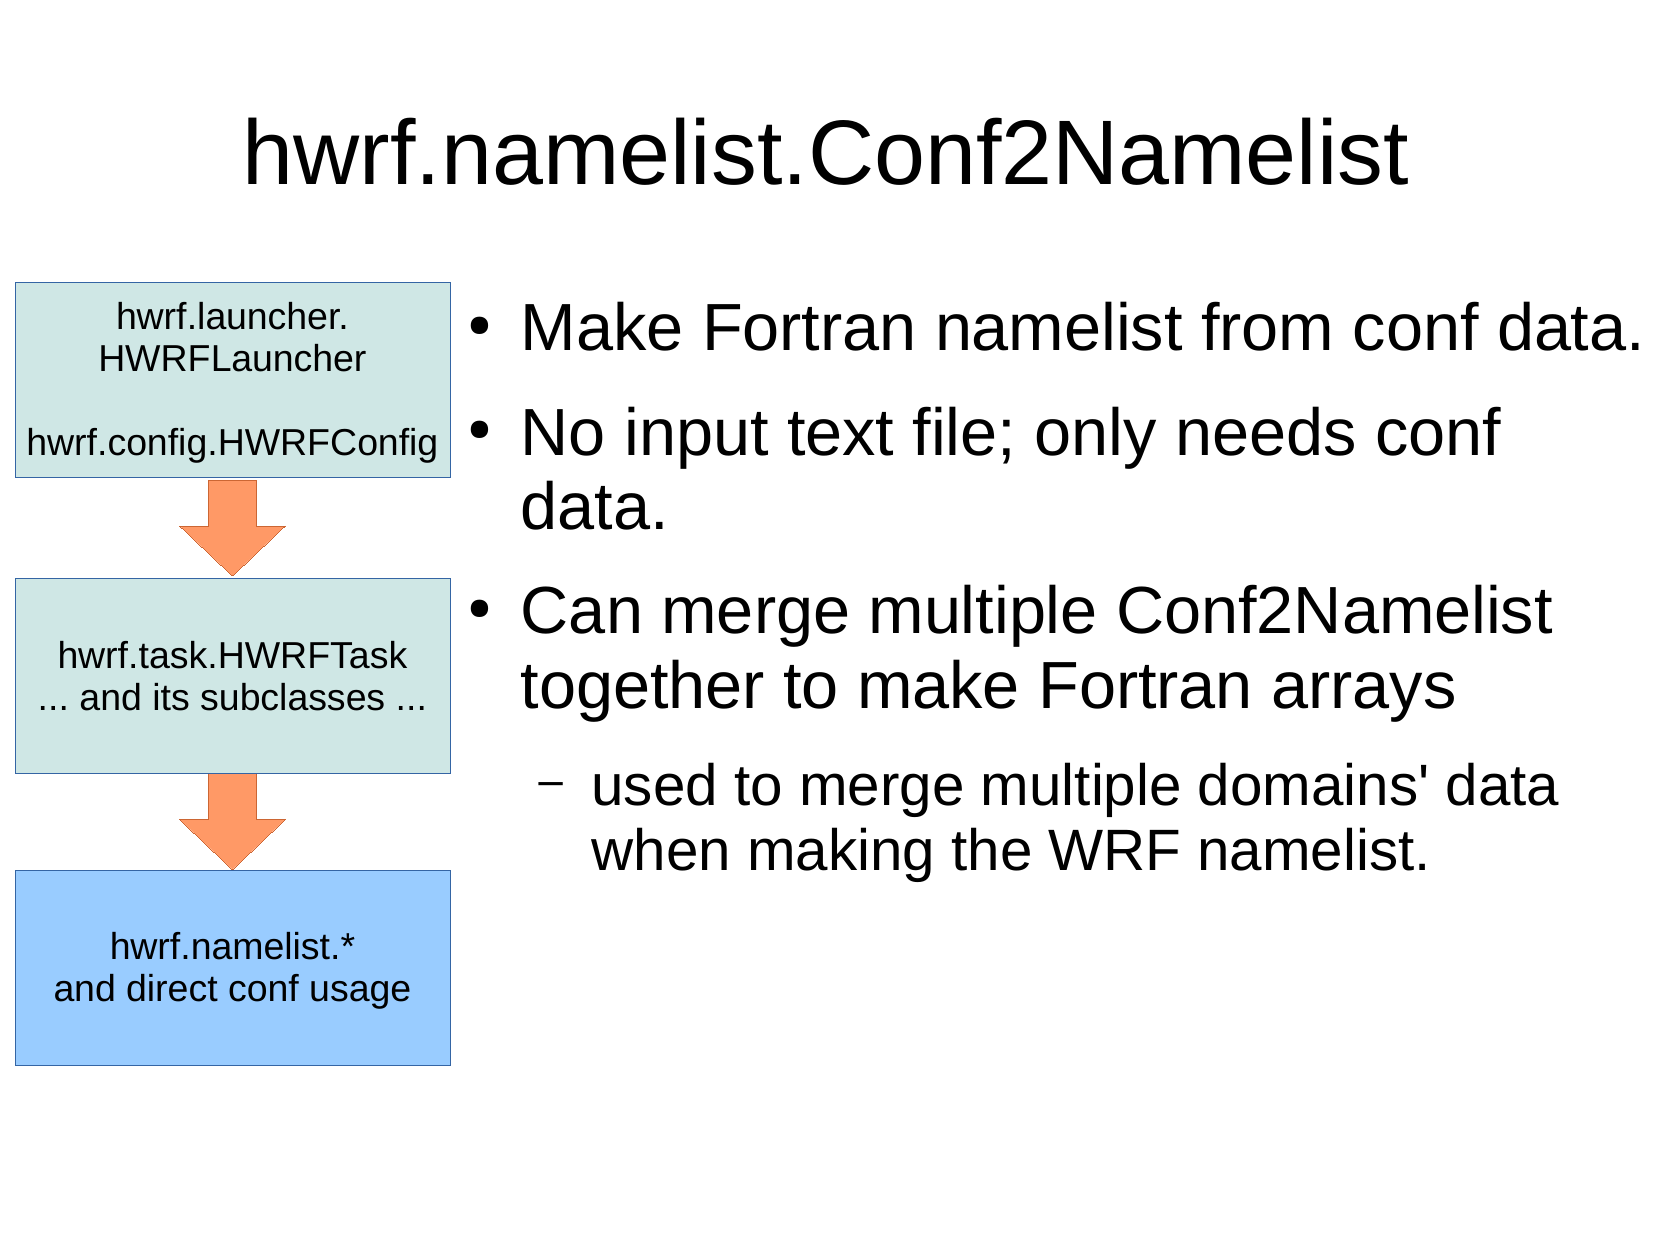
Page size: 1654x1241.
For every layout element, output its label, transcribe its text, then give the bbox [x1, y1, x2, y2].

text_box [179, 774, 286, 870]
text_box hwrf.launcher. HWRFLauncher hwrf.config.HWRFConfig [15, 282, 451, 478]
text_box hwrf.namelist.* and direct conf usage [15, 870, 451, 1066]
title hwrf.namelist.Conf2Namelist [82, 49, 1571, 257]
text_box hwrf.task.HWRFTask ... and its subclasses ... [15, 578, 451, 774]
list Make Fortran namelist from conf data. No input text file; only needs conf data. Can merge multiple Conf2Namelist together to make Fortran arrays used to merge multiple domains' data when making the WRF namelist. [450, 290, 1654, 1201]
text_box [179, 480, 286, 576]
